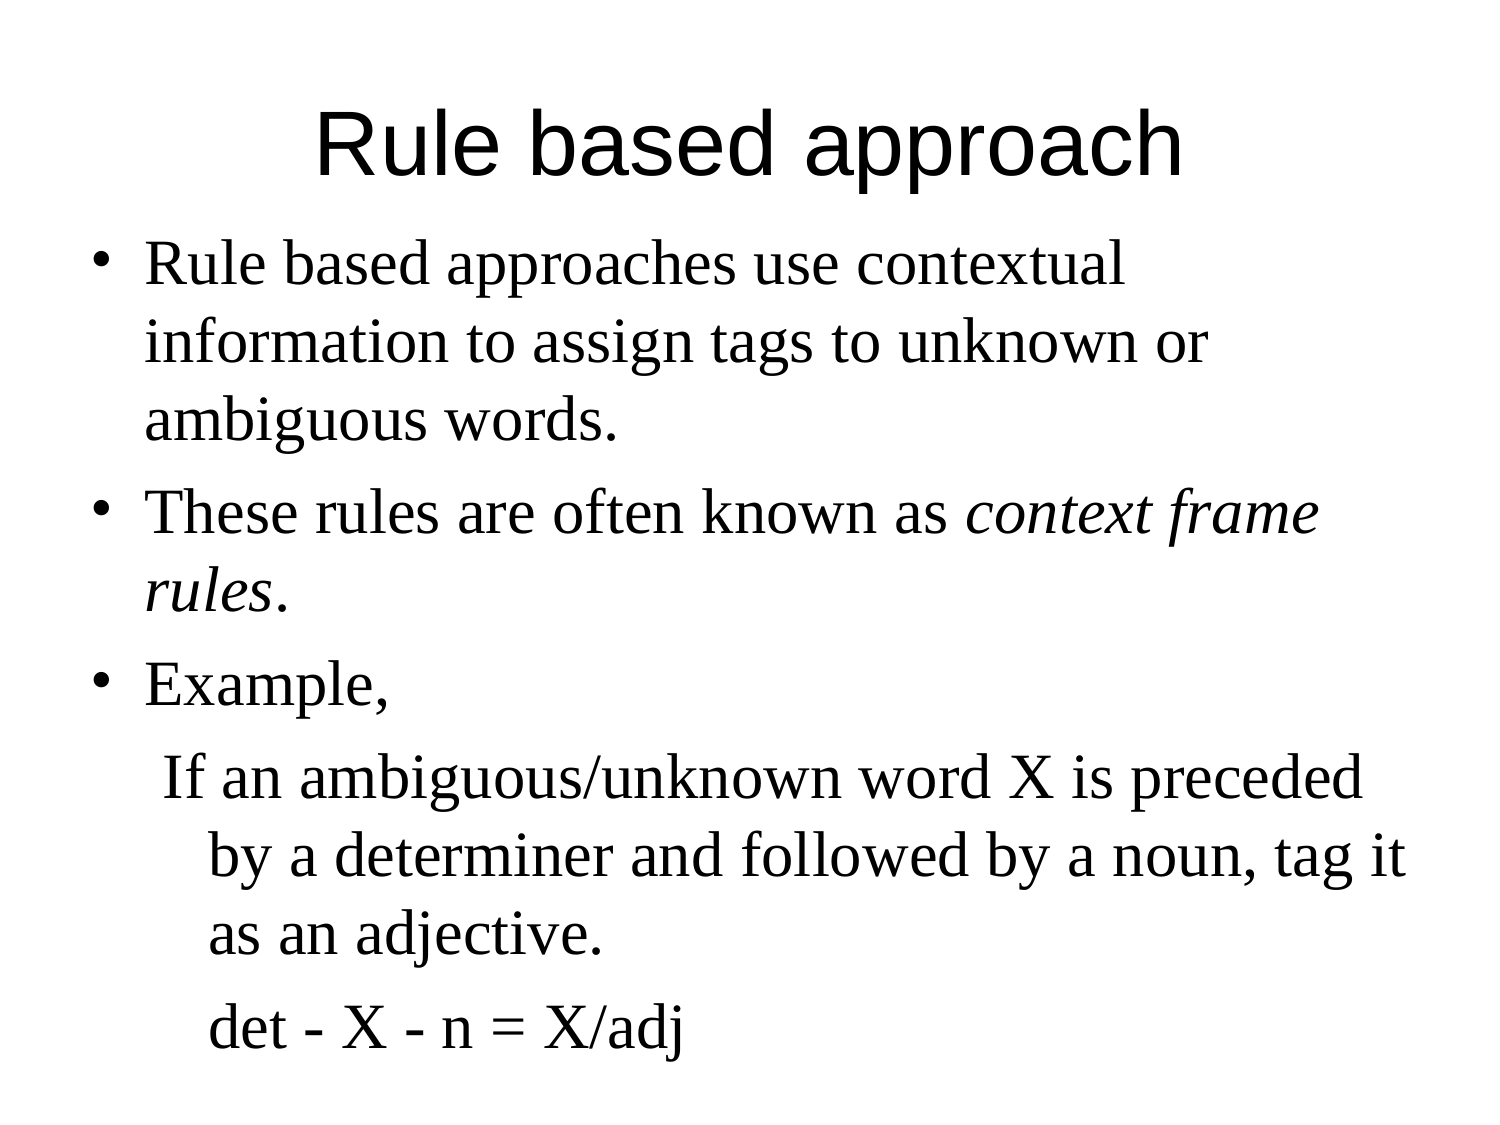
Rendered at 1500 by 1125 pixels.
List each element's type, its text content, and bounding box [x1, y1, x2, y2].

title Rule based approach [75, 45, 1426, 212]
list Rule based approaches use contextual information to assign tags to unknown or ambiguous words. These rules are often known as context frame rules. Example, If an ambiguous/unknown word X is preceded by a determiner and followed by a noun, tag it as an adjective. det - X - n = X/adj [75, 212, 1426, 1075]
